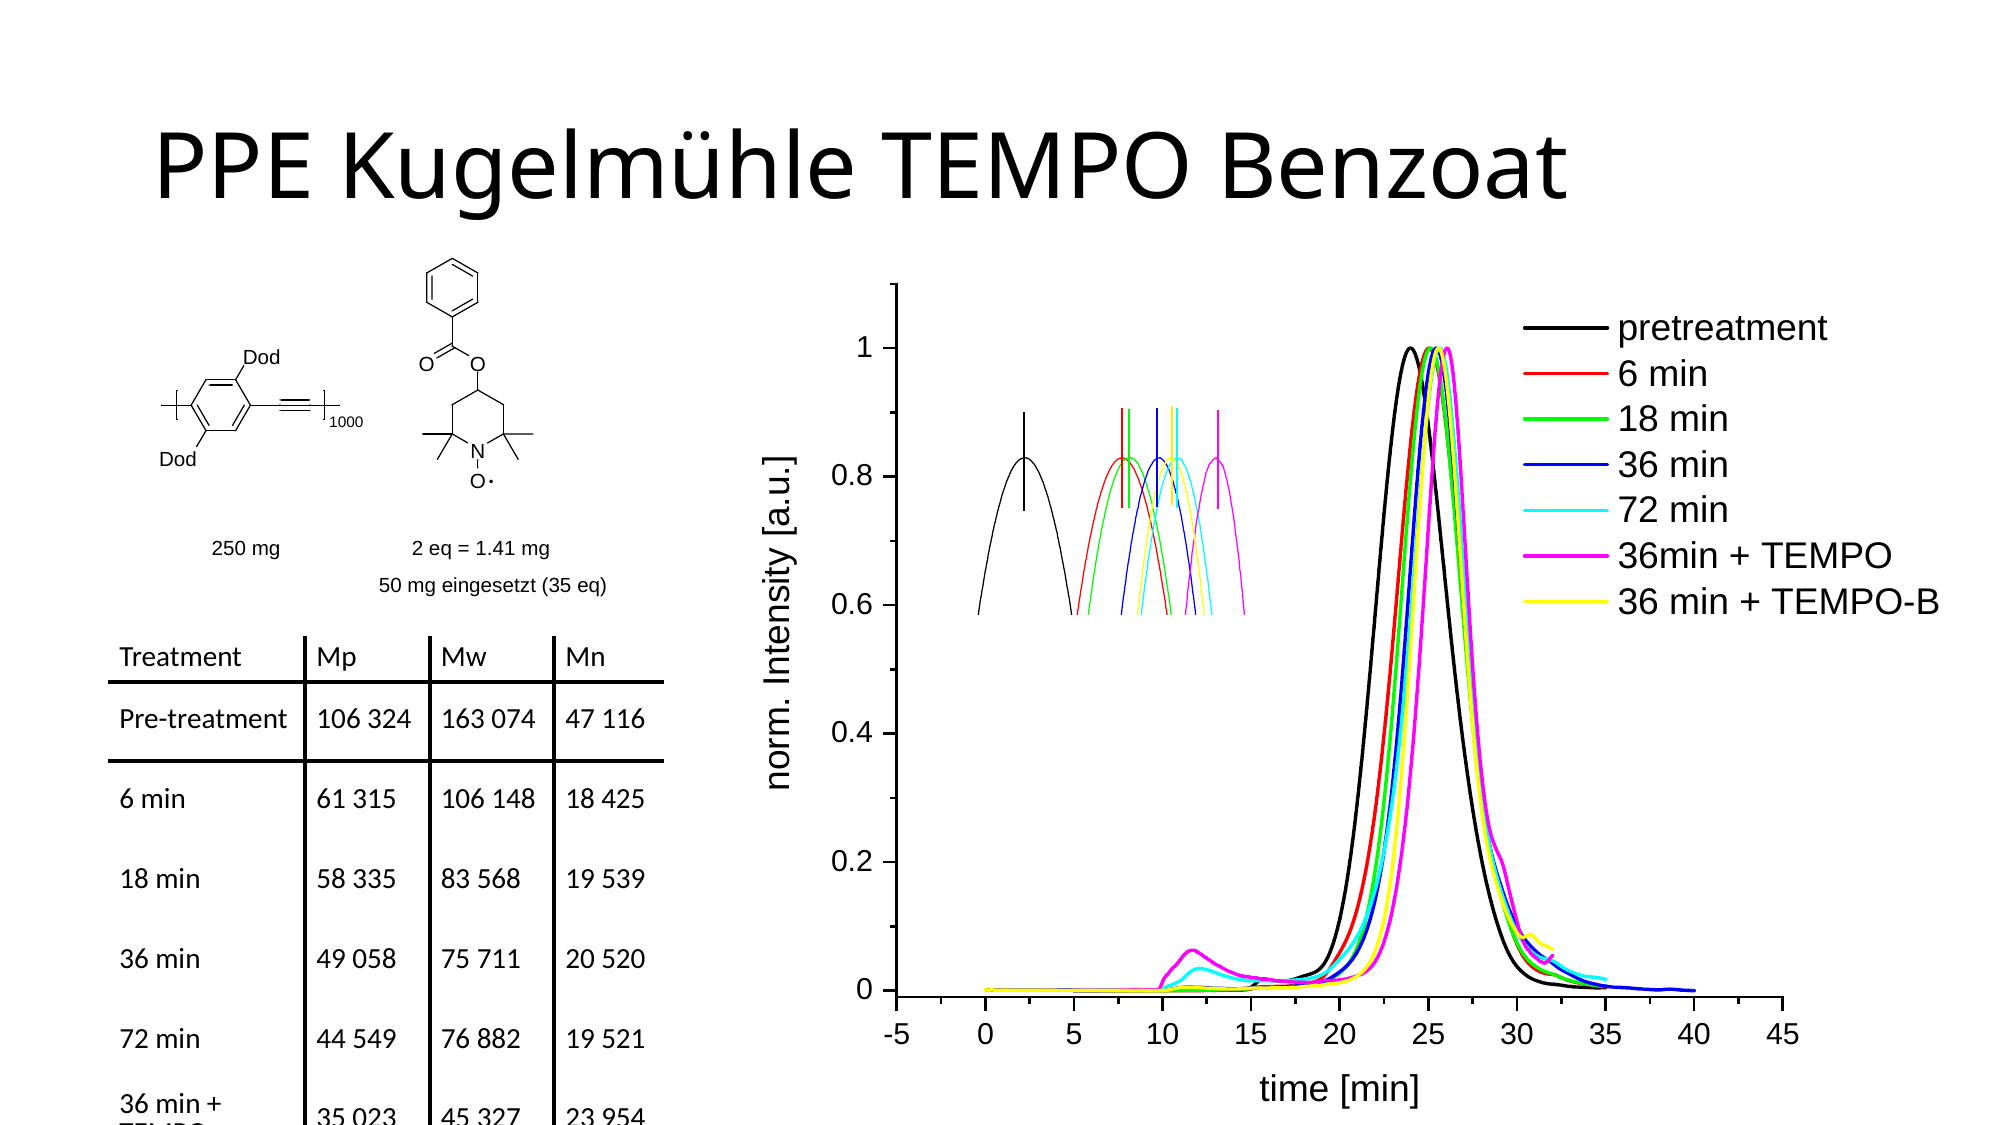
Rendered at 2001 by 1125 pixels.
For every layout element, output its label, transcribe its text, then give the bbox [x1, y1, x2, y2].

table_cell 19 539 [556, 841, 664, 921]
picture [664, 168, 1966, 1125]
table_header Mn [556, 636, 664, 680]
table_cell 75 711 [432, 921, 552, 1001]
table_cell 6 min [108, 763, 303, 841]
table_cell 61 315 [307, 763, 428, 841]
table_cell 58 335 [307, 841, 428, 921]
table_cell Pre-treatment [108, 684, 303, 759]
table_cell 23 954 [556, 1081, 664, 1125]
table_cell 106 324 [307, 684, 428, 759]
table_header Treatment [108, 636, 303, 680]
table_cell 35 023 [355, 1110, 364, 1125]
table_cell 20 520 [556, 921, 664, 1001]
table_cell 106 148 [432, 763, 552, 841]
table_cell 36 min [108, 921, 303, 1001]
table_header Mw [432, 636, 552, 680]
table_cell 76 882 [432, 1001, 552, 1081]
table_cell 72 min [108, 1001, 303, 1081]
table_cell 19 521 [556, 1001, 664, 1081]
table_cell 36 min + TEMPO [108, 1081, 303, 1125]
table_cell 47 116 [556, 684, 664, 759]
table_cell 18 min [108, 841, 303, 921]
table_cell 18 425 [556, 763, 664, 841]
title PPE Kugelmühle TEMPO Benzoat [137, 59, 1863, 278]
table_cell 35 023 [307, 1081, 428, 1125]
table_cell 83 568 [432, 841, 552, 921]
table_cell 44 549 [307, 1001, 428, 1081]
table_header Mp [307, 636, 428, 680]
table_cell 45 327 [432, 1081, 552, 1125]
table_cell 163 074 [432, 684, 552, 759]
table_cell 49 058 [307, 921, 428, 1001]
chart [155, 254, 617, 608]
